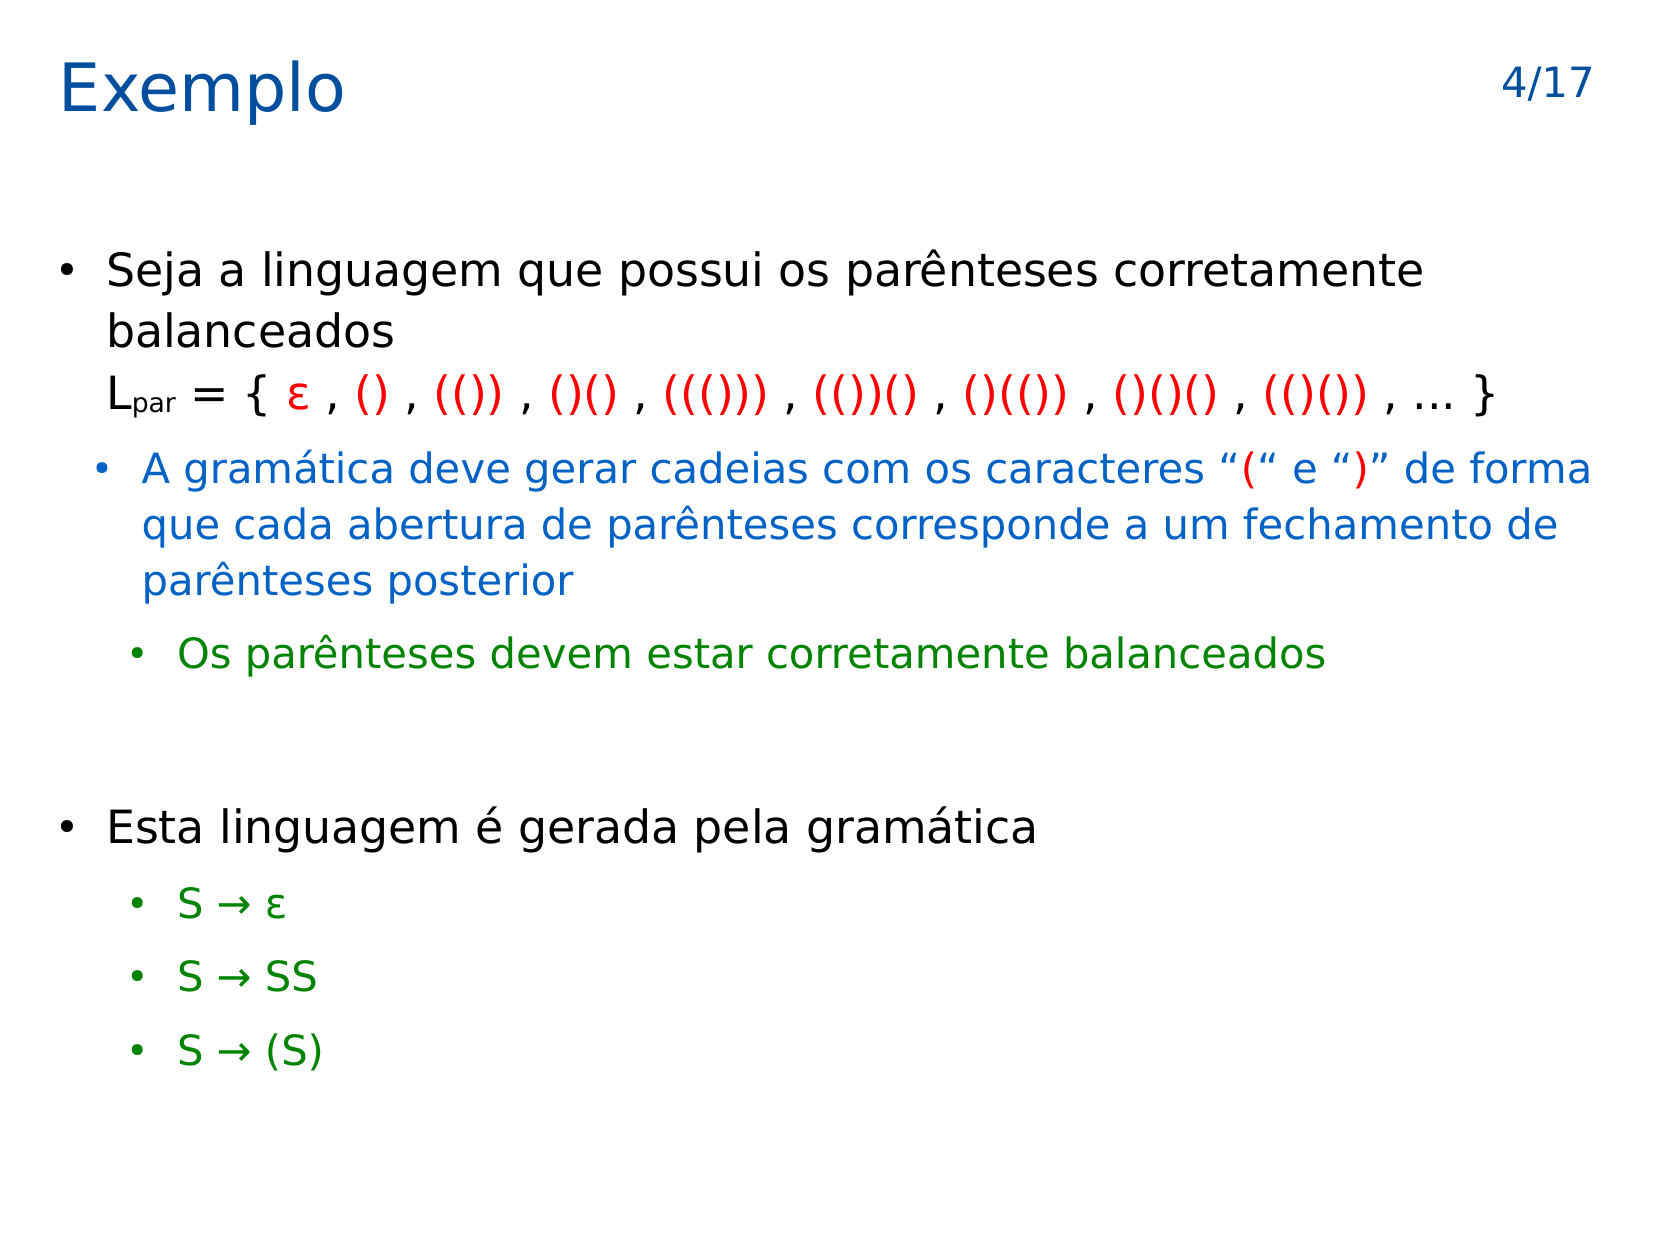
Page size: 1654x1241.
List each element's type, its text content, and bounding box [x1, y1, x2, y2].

title Exemplo [59, 29, 1625, 148]
list Seja a linguagem que possui os parênteses corretamente balanceados Lpar = { ε , () , (()) , ()() , ((())) , (())() , ()(()) , ()()() , (()()) , ... } A gramática deve gerar cadeias com os caracteres “(“ e “)” de forma que cada abertura de parênteses corresponde a um fechamento de parênteses posterior Os parênteses devem estar corretamente balanceados Esta linguagem é gerada pela gramática S → ε S → SS S → (S) [59, 236, 1595, 1211]
